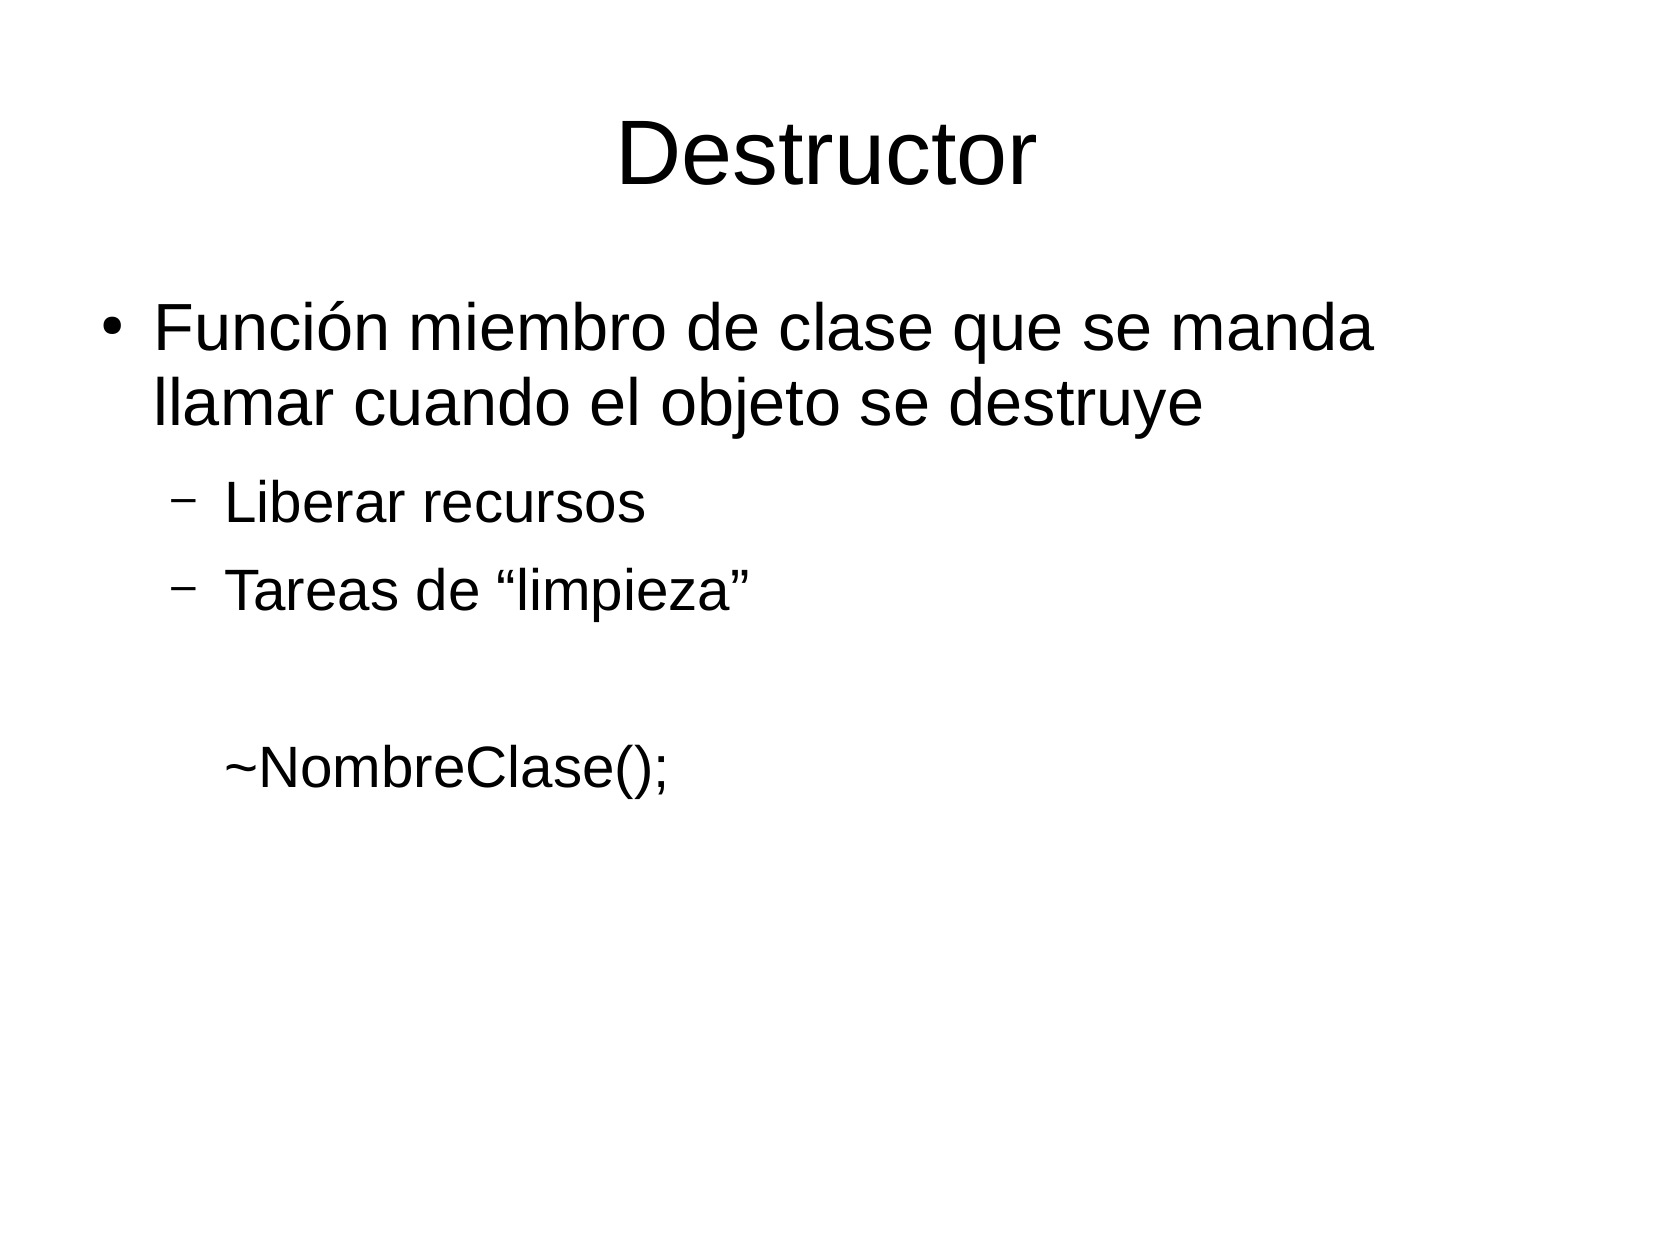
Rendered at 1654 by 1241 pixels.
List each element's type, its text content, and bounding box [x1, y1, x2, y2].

list Función miembro de clase que se manda llamar cuando el objeto se destruye Liberar recursos Tareas de “limpieza” ~NombreClase(); [82, 290, 1571, 1010]
title Destructor [82, 49, 1571, 257]
